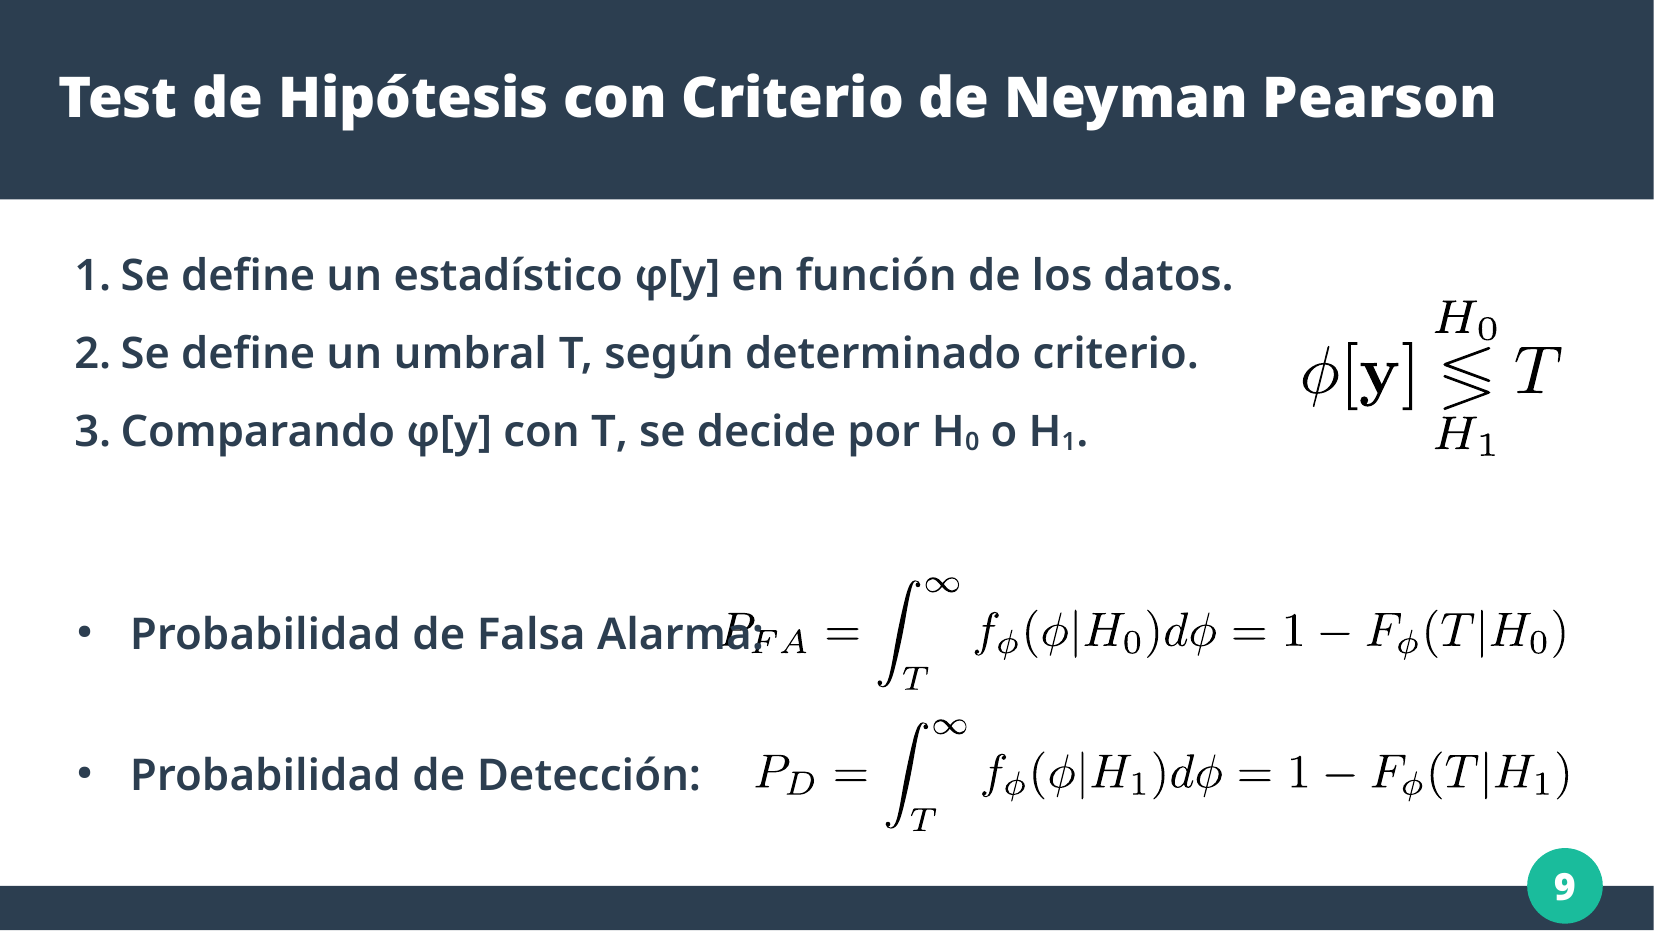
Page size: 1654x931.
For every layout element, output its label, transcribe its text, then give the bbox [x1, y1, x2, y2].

text_box [722, 577, 1565, 690]
list Probabilidad de Falsa Alarma: Probabilidad de Detección: [59, 602, 809, 899]
title Test de Hipótesis con Criterio de Neyman Pearson [59, 37, 1595, 155]
text_box [1302, 300, 1562, 456]
text_box [809, 719, 1569, 832]
list Se define un estadístico φ[y] en función de los datos. Se define un umbral T, según determinado criterio. Comparando φ[y] con T, se decide por H0 o H1. [59, 243, 1276, 540]
